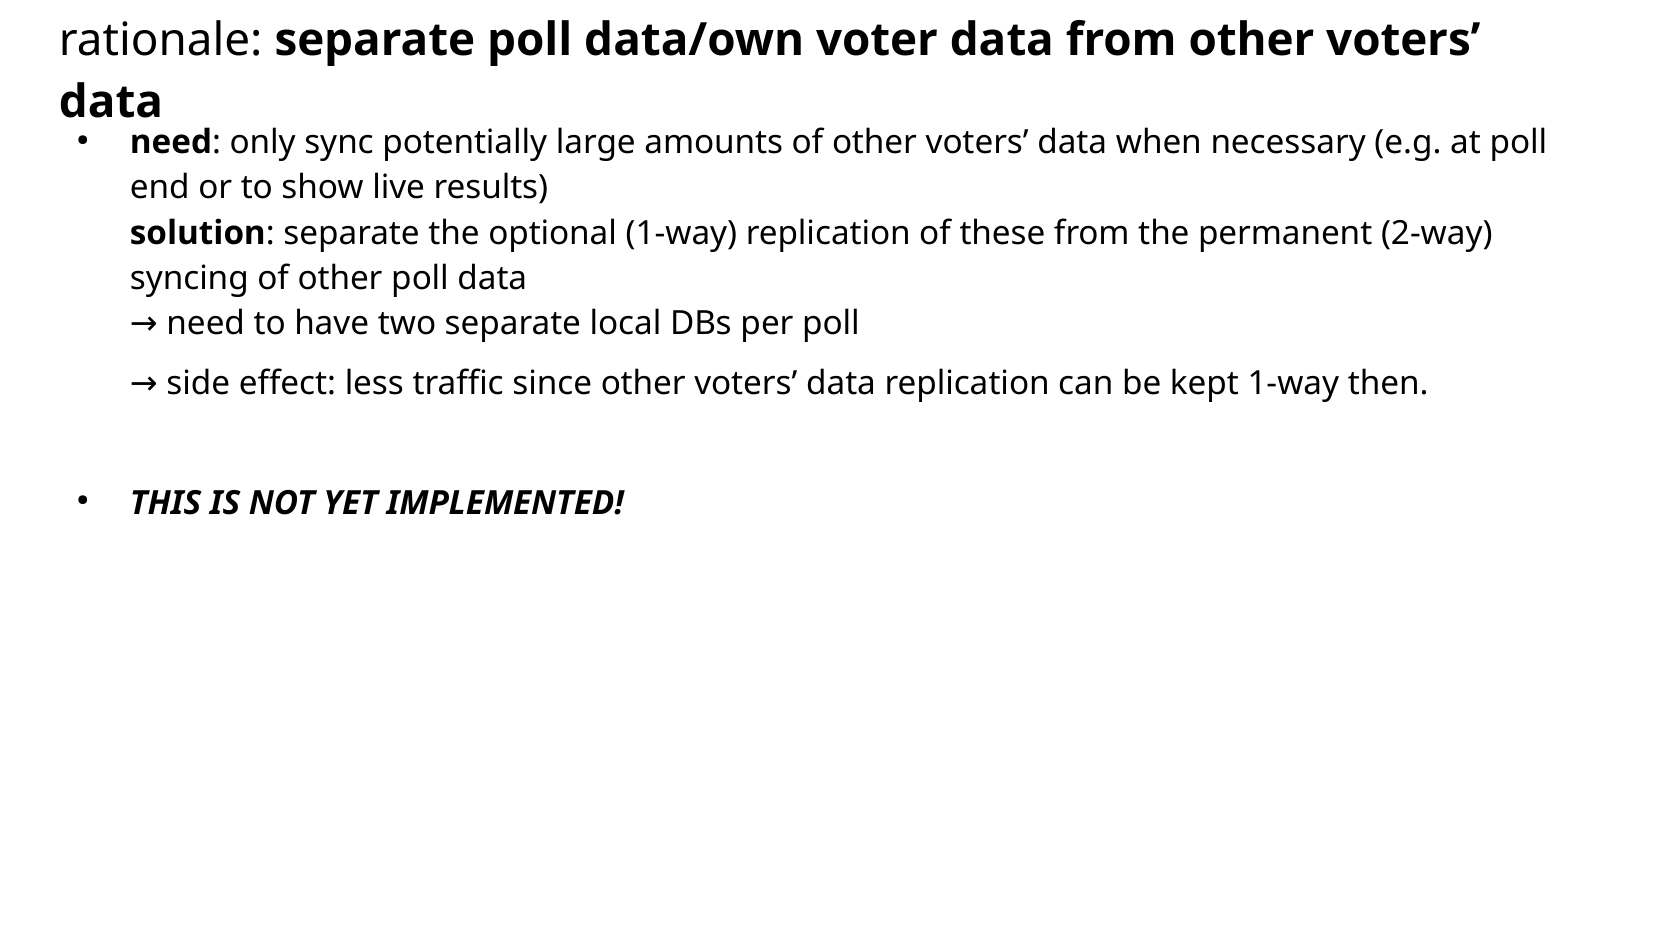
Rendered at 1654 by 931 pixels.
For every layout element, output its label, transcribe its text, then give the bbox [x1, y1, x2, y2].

list need: only sync potentially large amounts of other voters’ data when necessary (e.g. at poll end or to show live results) solution: separate the optional (1-way) replication of these from the permanent (2-way) syncing of other poll data → need to have two separate local DBs per poll → side effect: less traffic since other voters’ data replication can be kept 1-way then. THIS IS NOT YET IMPLEMENTED! [59, 118, 1595, 857]
title rationale: separate poll data/own voter data from other voters’ data [59, 37, 1595, 101]
